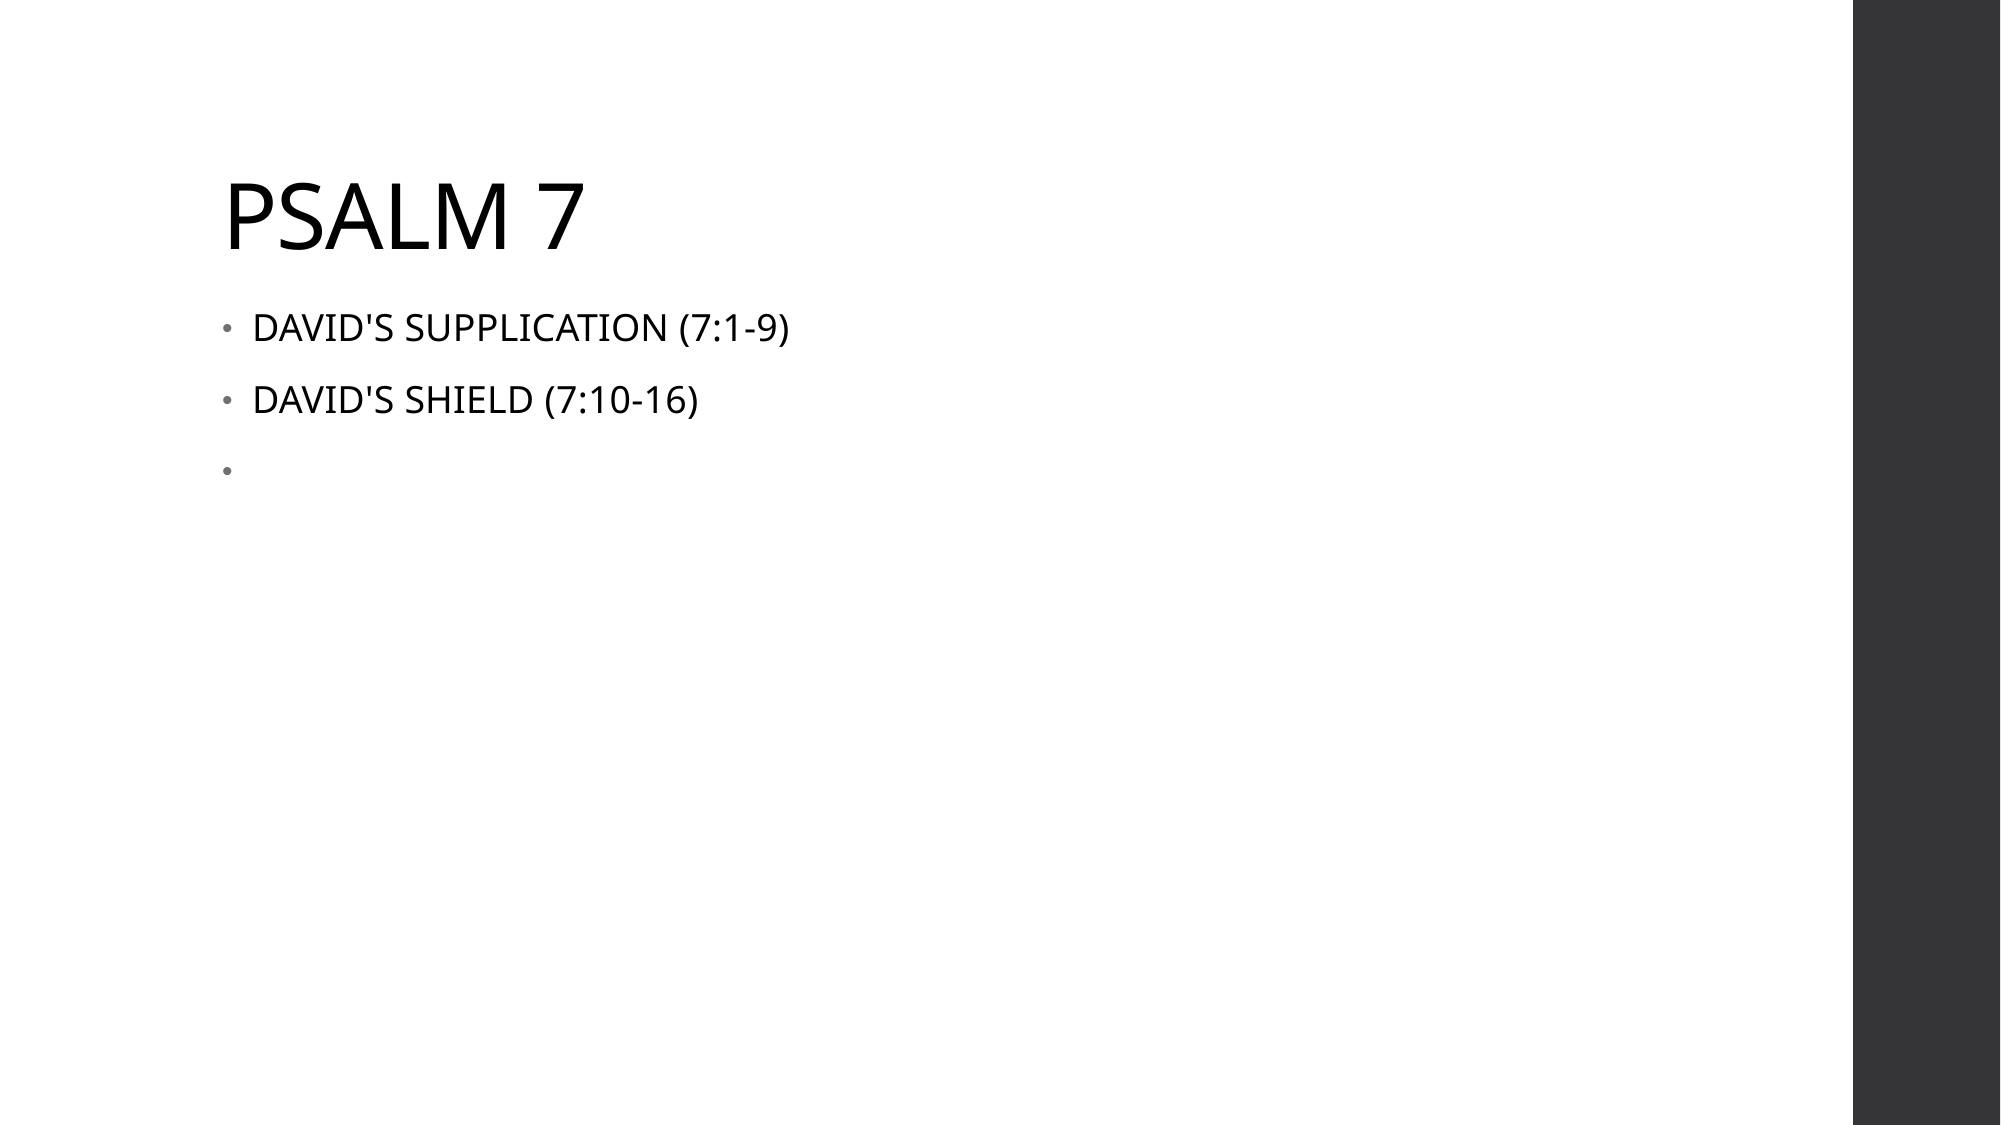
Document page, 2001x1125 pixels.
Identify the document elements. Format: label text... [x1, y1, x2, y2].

list DAVID'S SUPPLICATION (7:1-9) DAVID'S SHIELD (7:10-16) [206, 299, 1617, 1014]
title PSALM 7 [206, 60, 1797, 278]
